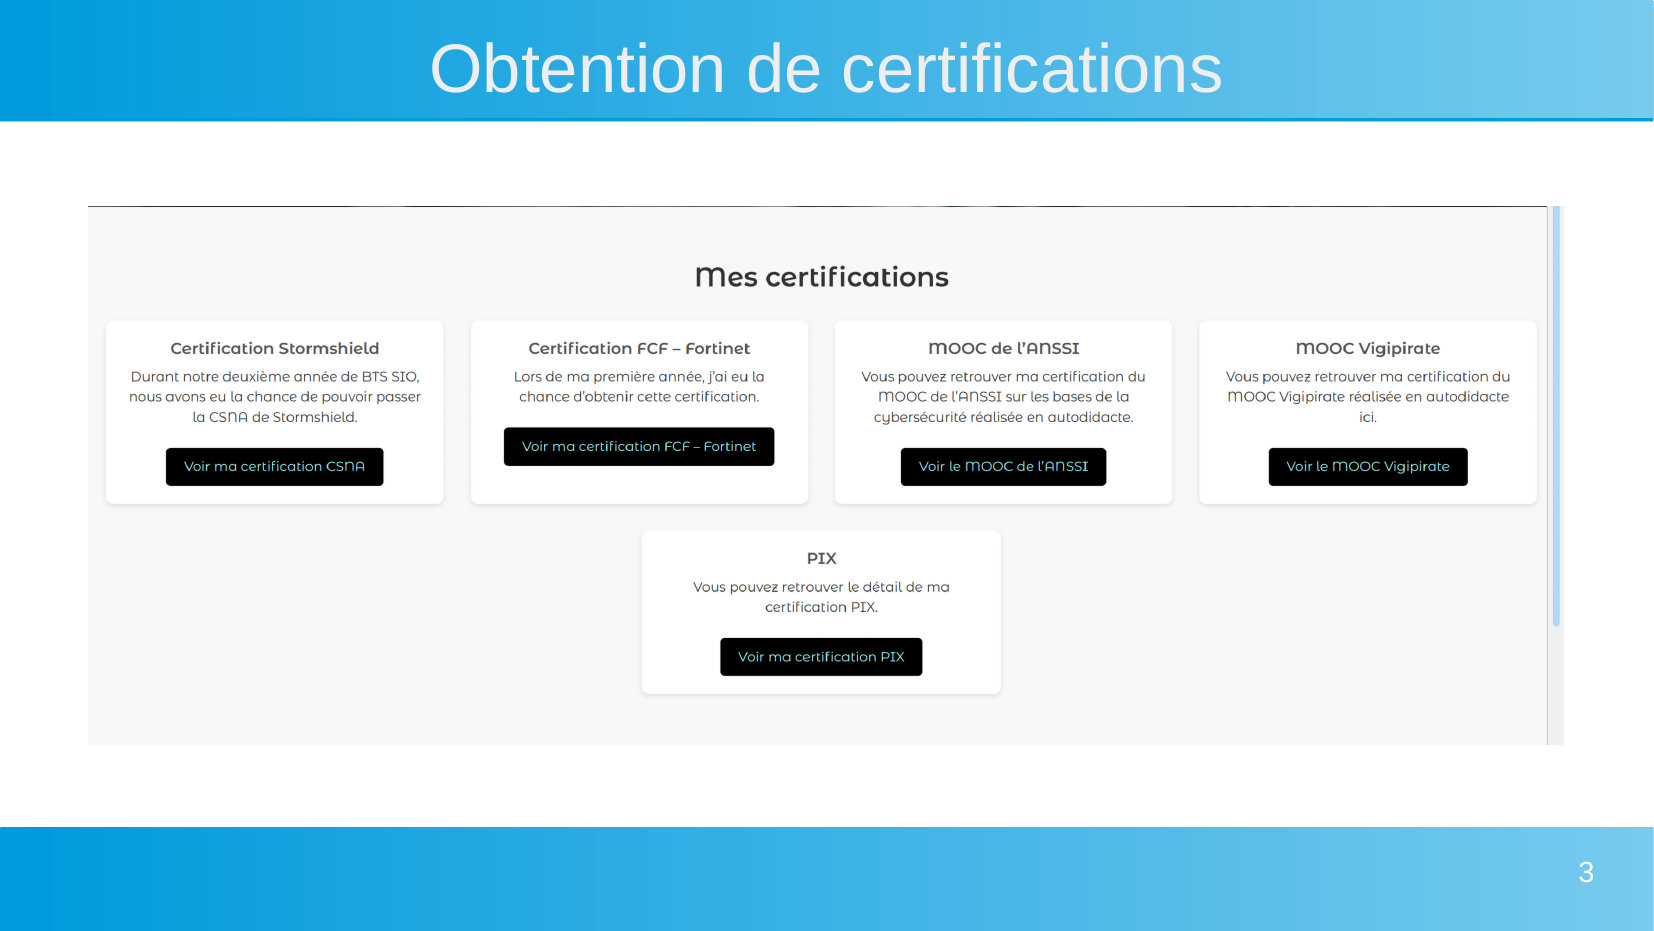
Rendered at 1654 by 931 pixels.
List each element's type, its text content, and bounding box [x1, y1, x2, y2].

title Obtention de certifications [59, 29, 1595, 108]
picture [88, 206, 1564, 745]
